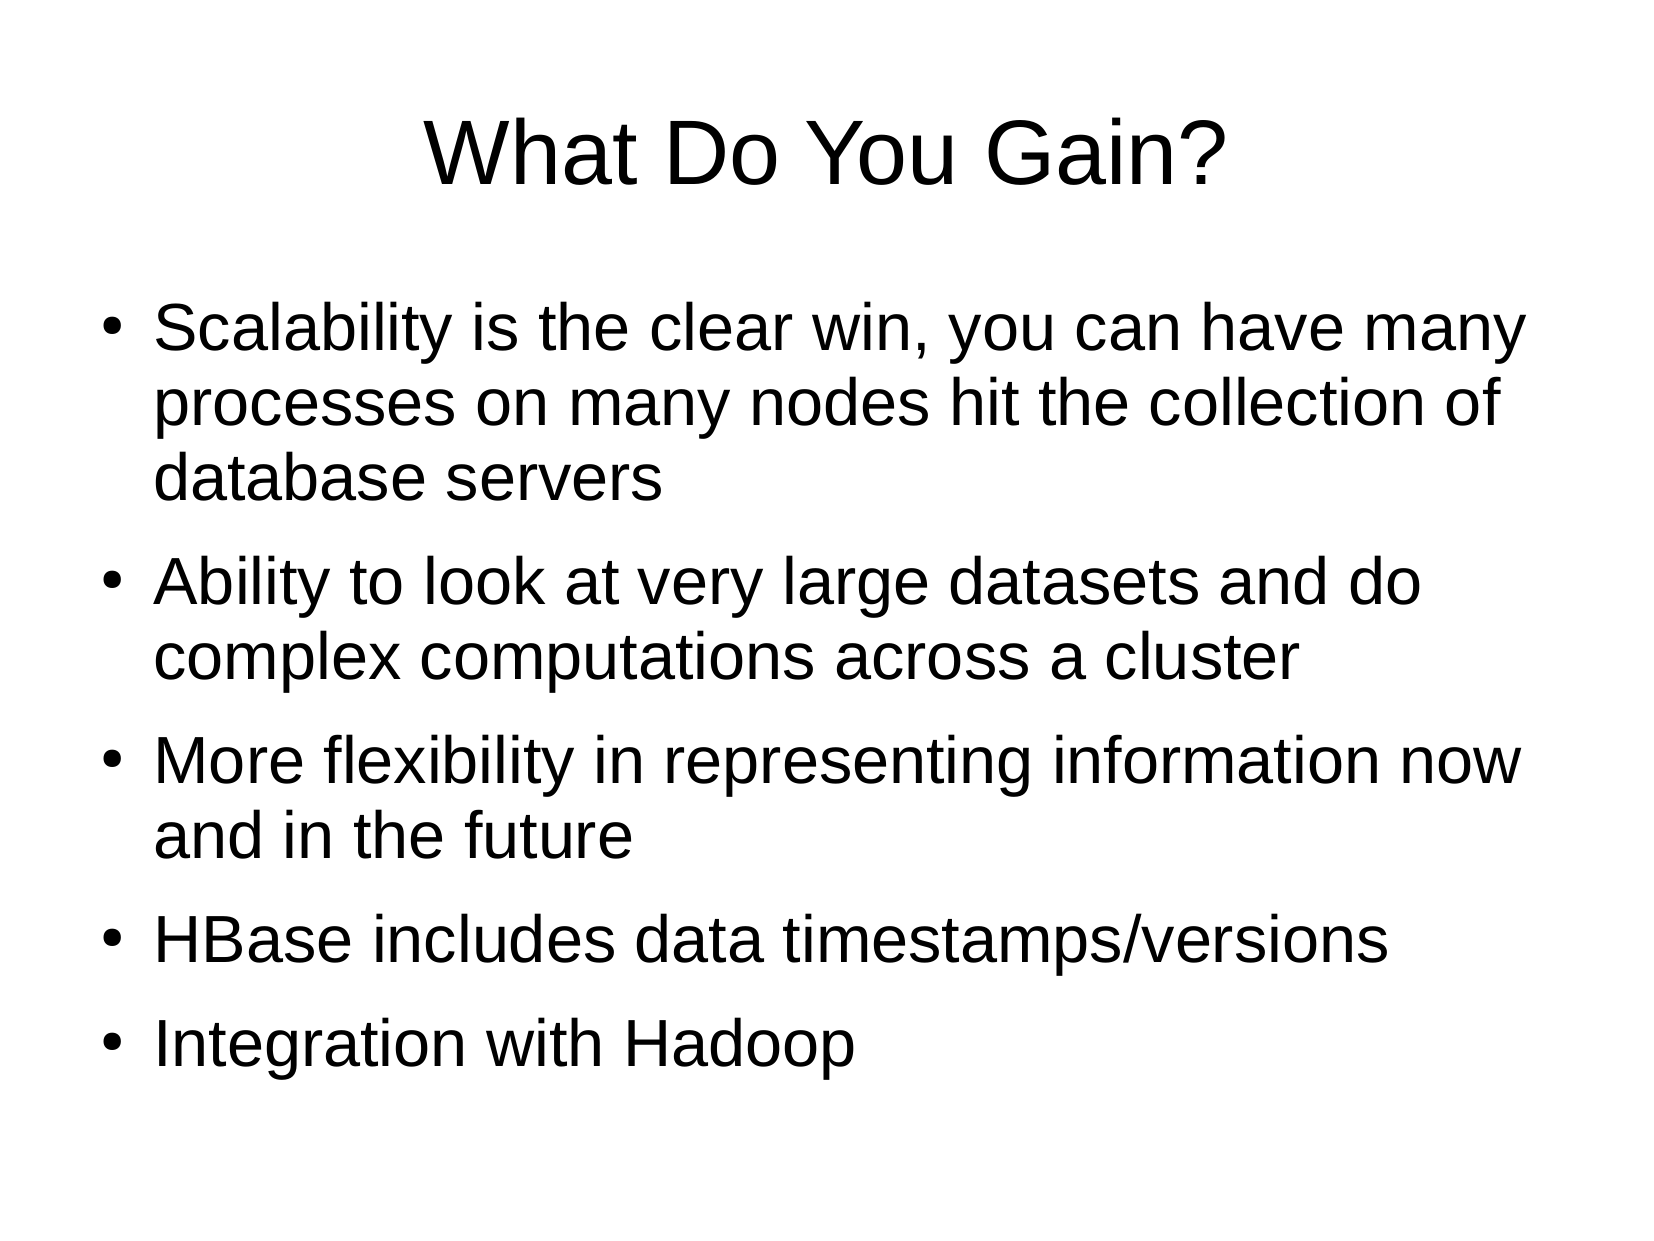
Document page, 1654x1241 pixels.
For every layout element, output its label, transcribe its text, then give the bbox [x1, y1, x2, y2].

title What Do You Gain? [82, 56, 1571, 250]
list Scalability is the clear win, you can have many processes on many nodes hit the collection of database servers Ability to look at very large datasets and do complex computations across a cluster More flexibility in representing information now and in the future HBase includes data timestamps/versions Integration with Hadoop [82, 290, 1571, 1109]
